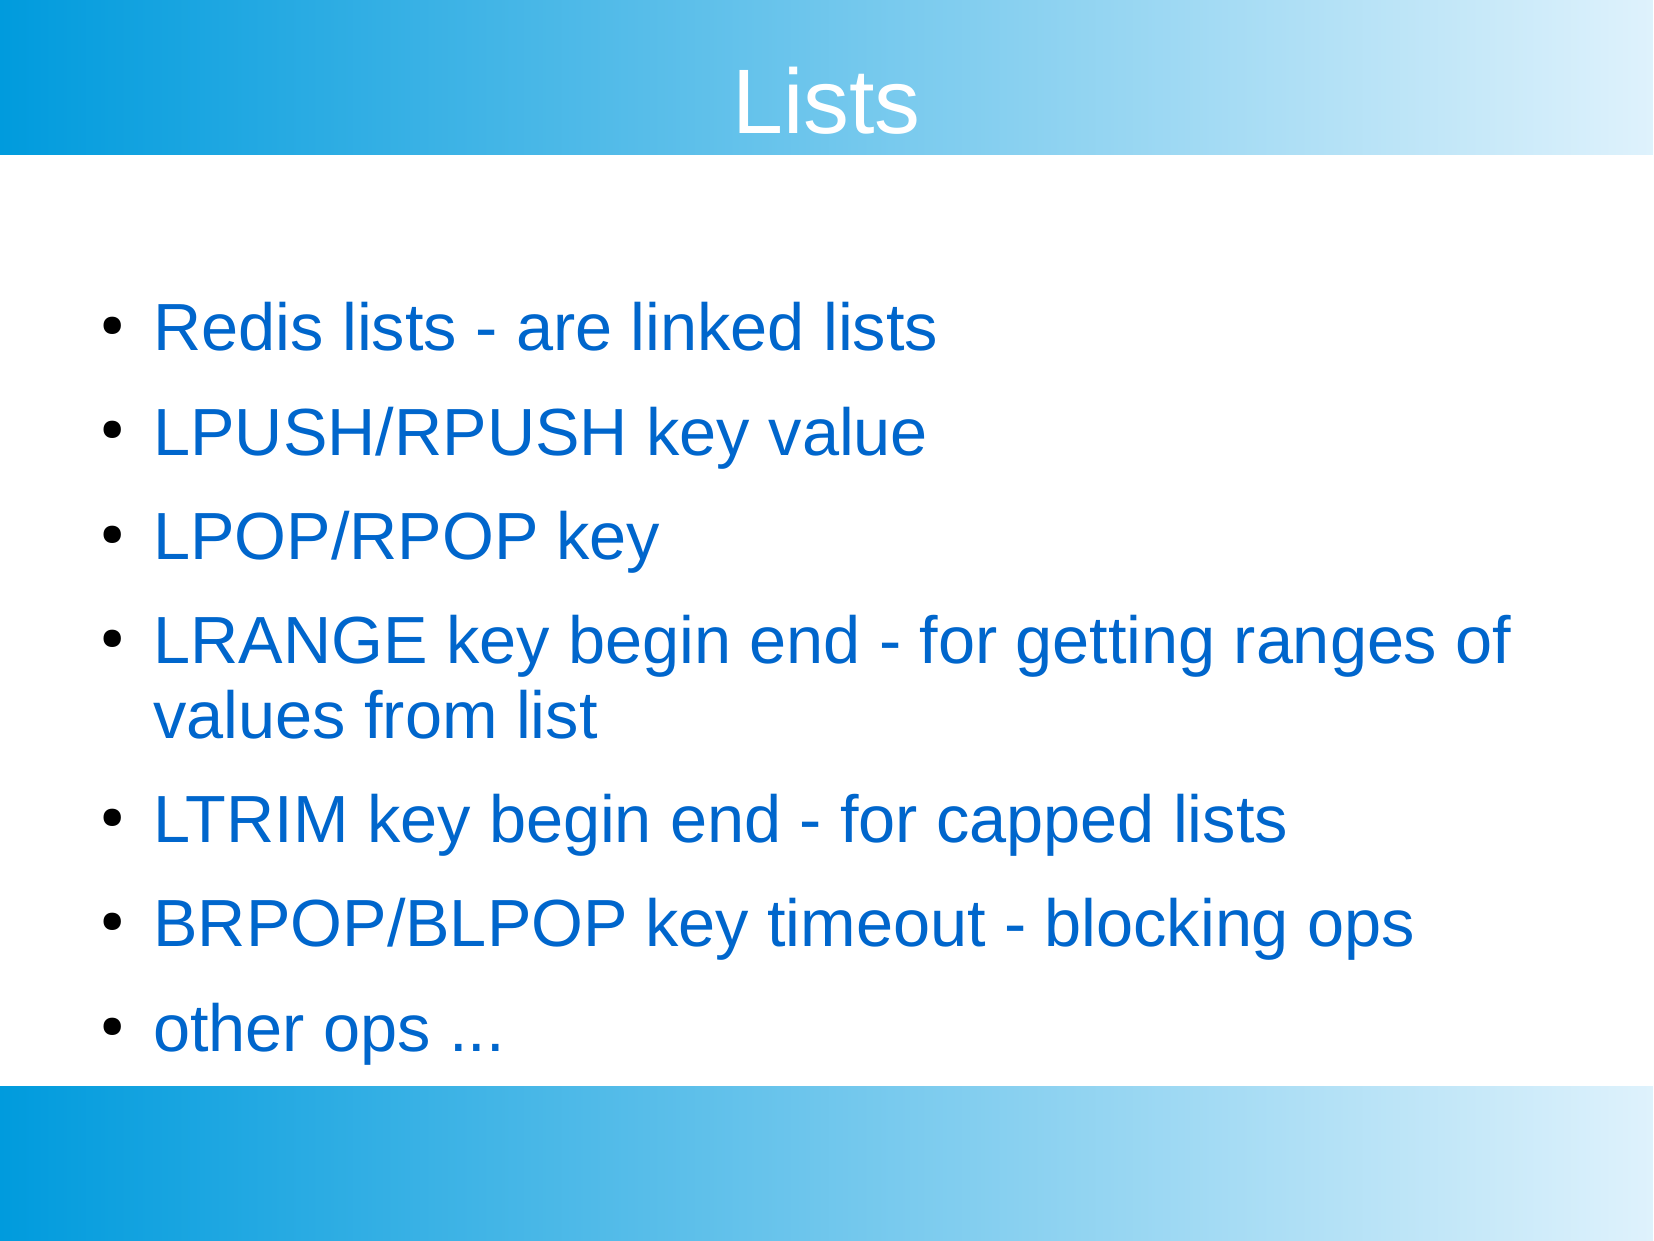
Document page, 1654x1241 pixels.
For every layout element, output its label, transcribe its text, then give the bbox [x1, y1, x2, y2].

title Lists [82, 49, 1571, 155]
list Redis lists - are linked lists LPUSH/RPUSH key value LPOP/RPOP key LRANGE key begin end - for getting ranges of values from list LTRIM key begin end - for capped lists BRPOP/BLPOP key timeout - blocking ops other ops ... [82, 290, 1571, 1010]
